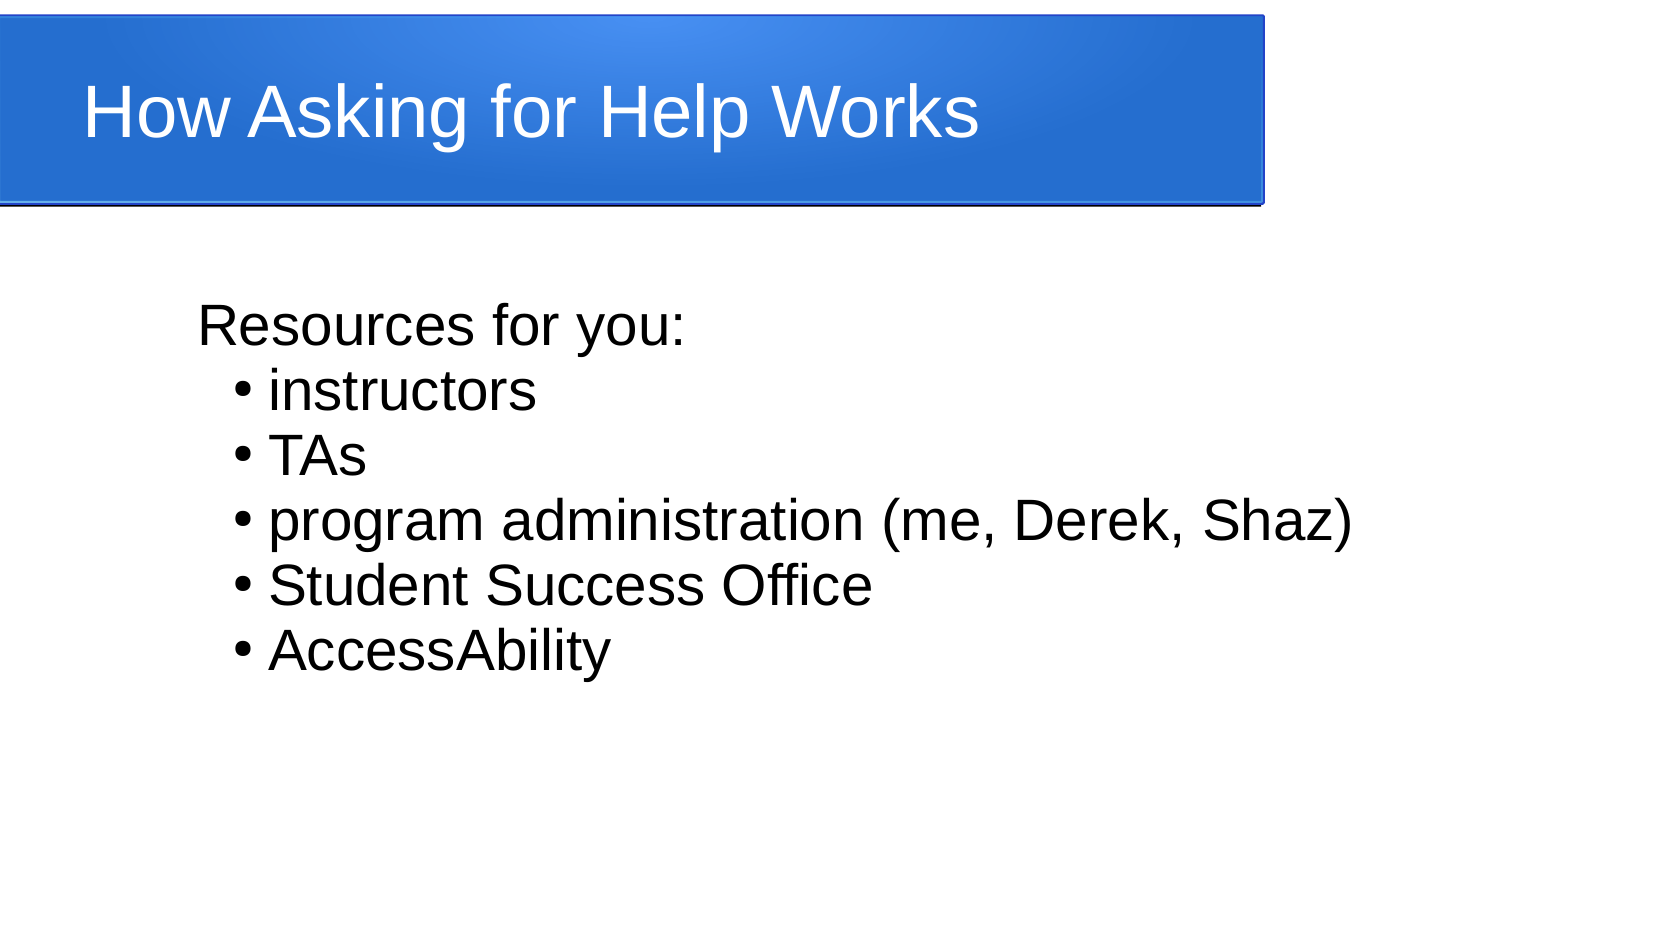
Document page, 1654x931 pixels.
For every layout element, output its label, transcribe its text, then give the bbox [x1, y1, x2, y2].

title How Asking for Help Works [82, 35, 1235, 189]
text_box Resources for you: instructors TAs program administration (me, Derek, Shaz) Student Success Office AccessAbility [182, 285, 1371, 755]
